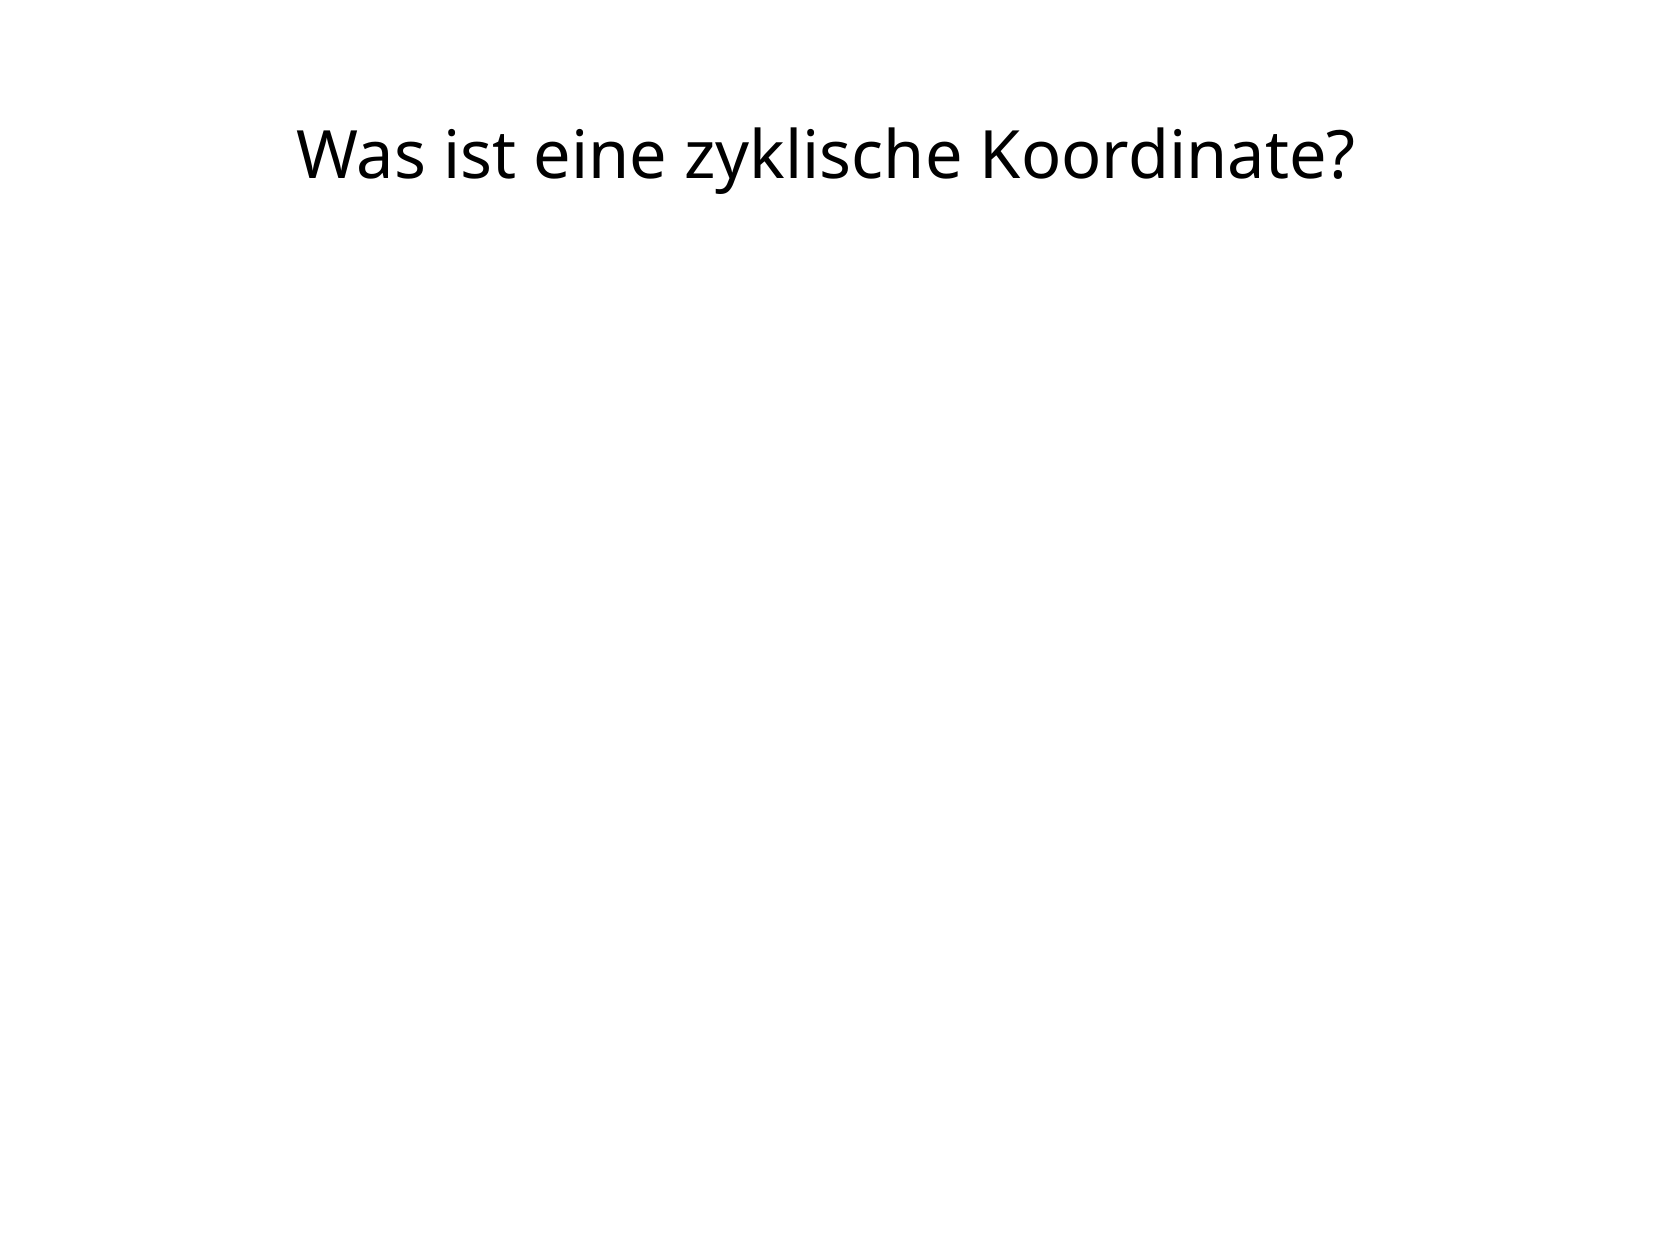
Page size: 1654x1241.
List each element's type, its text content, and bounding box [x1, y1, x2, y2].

title Was ist eine zyklische Koordinate? [82, 49, 1571, 257]
